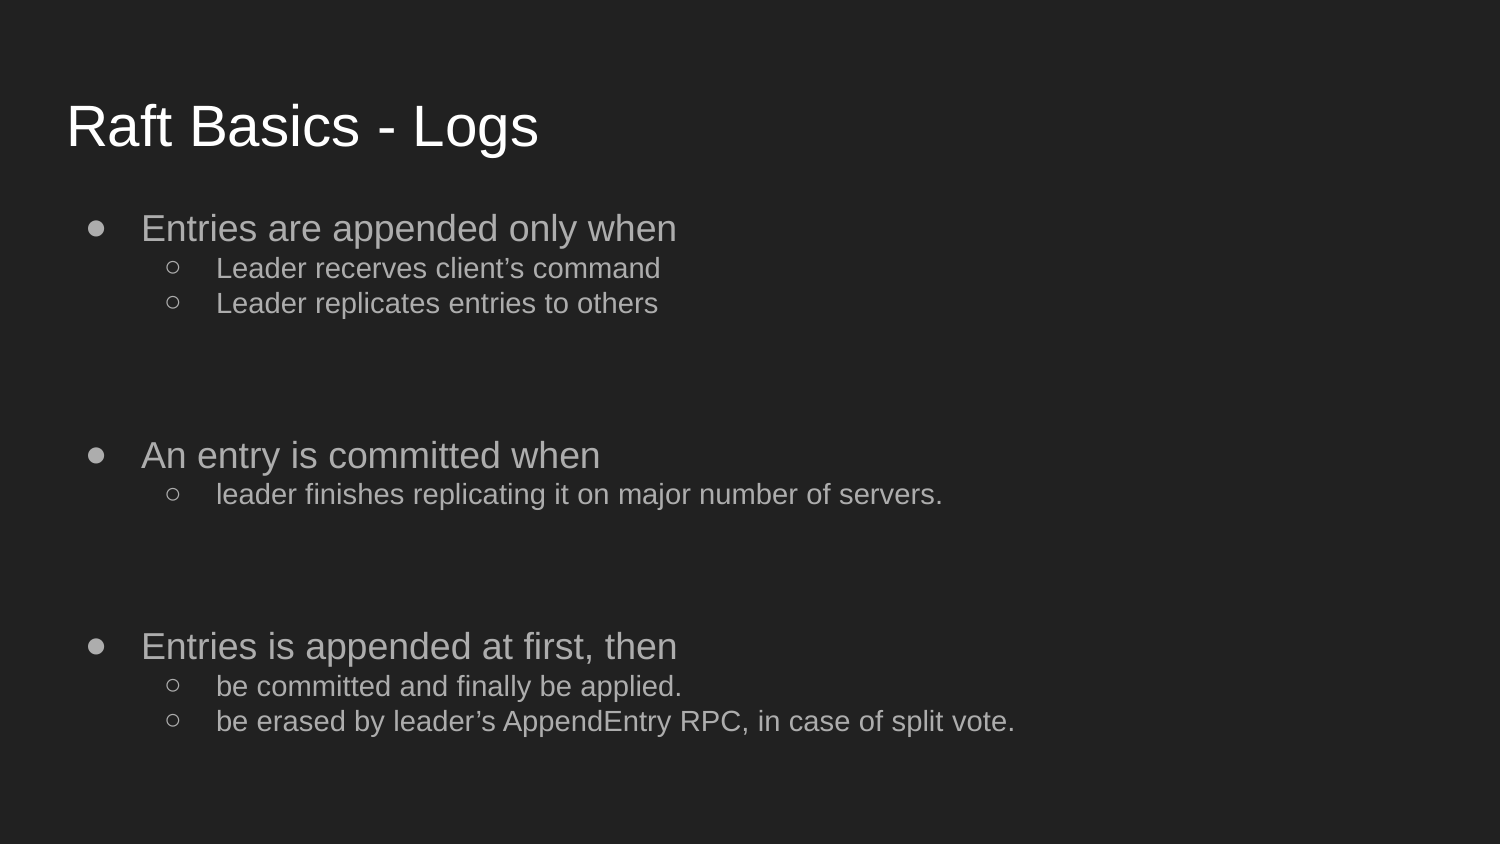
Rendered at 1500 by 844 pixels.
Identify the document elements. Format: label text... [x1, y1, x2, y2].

title Raft Basics - Logs [51, 72, 1449, 167]
list Entries are appended only when Leader recerves client’s command Leader replicates entries to others An entry is committed when leader finishes replicating it on major number of servers. Entries is appended at first, then be committed and finally be applied. be erased by leader’s AppendEntry RPC, in case of split vote. [51, 189, 1409, 750]
